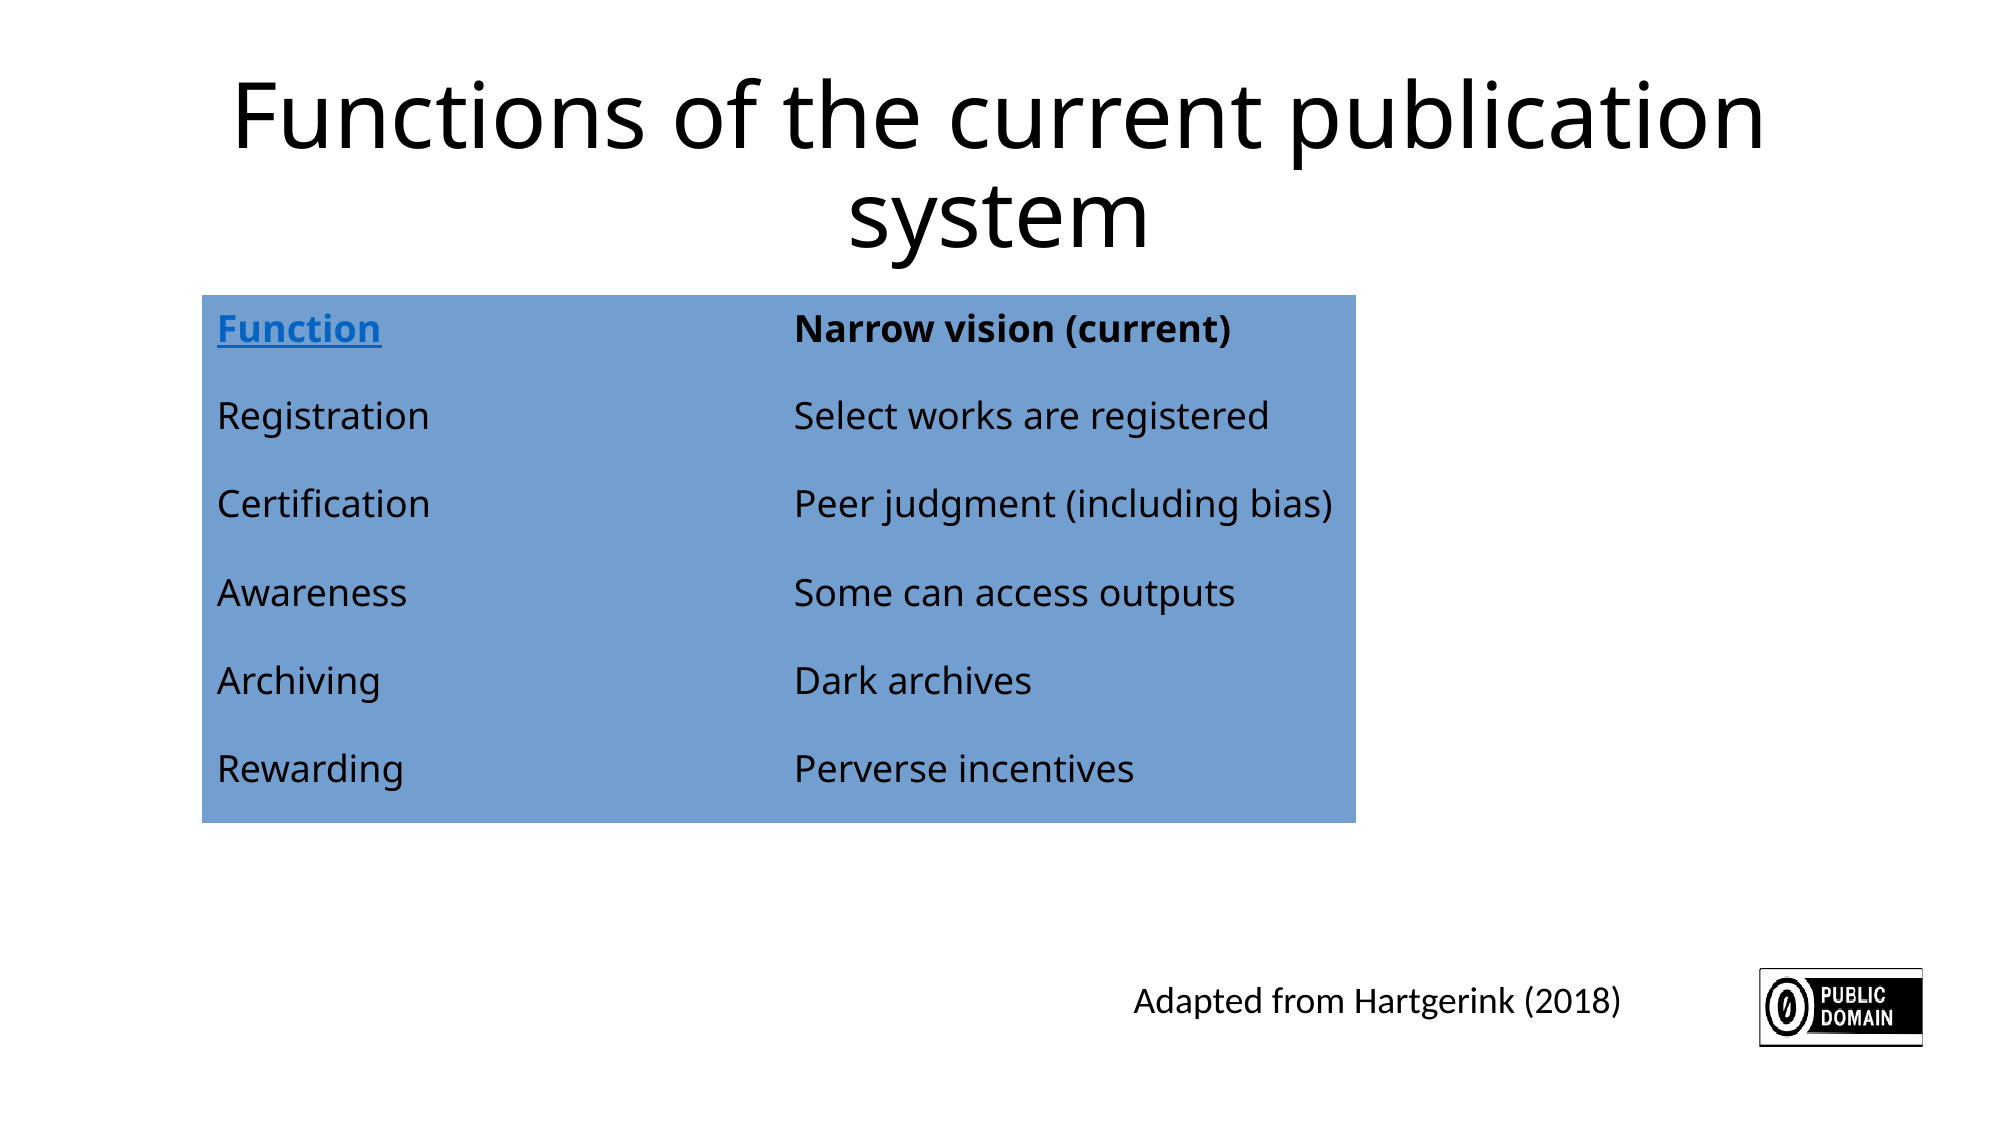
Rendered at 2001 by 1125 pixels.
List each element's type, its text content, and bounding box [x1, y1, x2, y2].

text_box [1759, 969, 1923, 1047]
text_box Adapted from Hartgerink (2018) [1118, 968, 1675, 1030]
table_cell Registration [202, 382, 779, 470]
table_cell Certification [202, 470, 779, 559]
table_header Function [202, 295, 779, 382]
table_cell Perverse incentives [779, 735, 1356, 823]
table_cell Some can access outputs [779, 559, 1356, 647]
table_cell Peer judgment (including bias) [779, 470, 1356, 559]
table_cell Archiving [202, 647, 779, 735]
table_header Narrow vision (current) [779, 295, 1356, 382]
table_cell Awareness [202, 559, 779, 647]
title Functions of the current publication system [137, 59, 1863, 278]
table_cell Rewarding [202, 735, 779, 823]
table_cell Dark archives [779, 647, 1356, 735]
table_cell Select works are registered [779, 382, 1356, 470]
